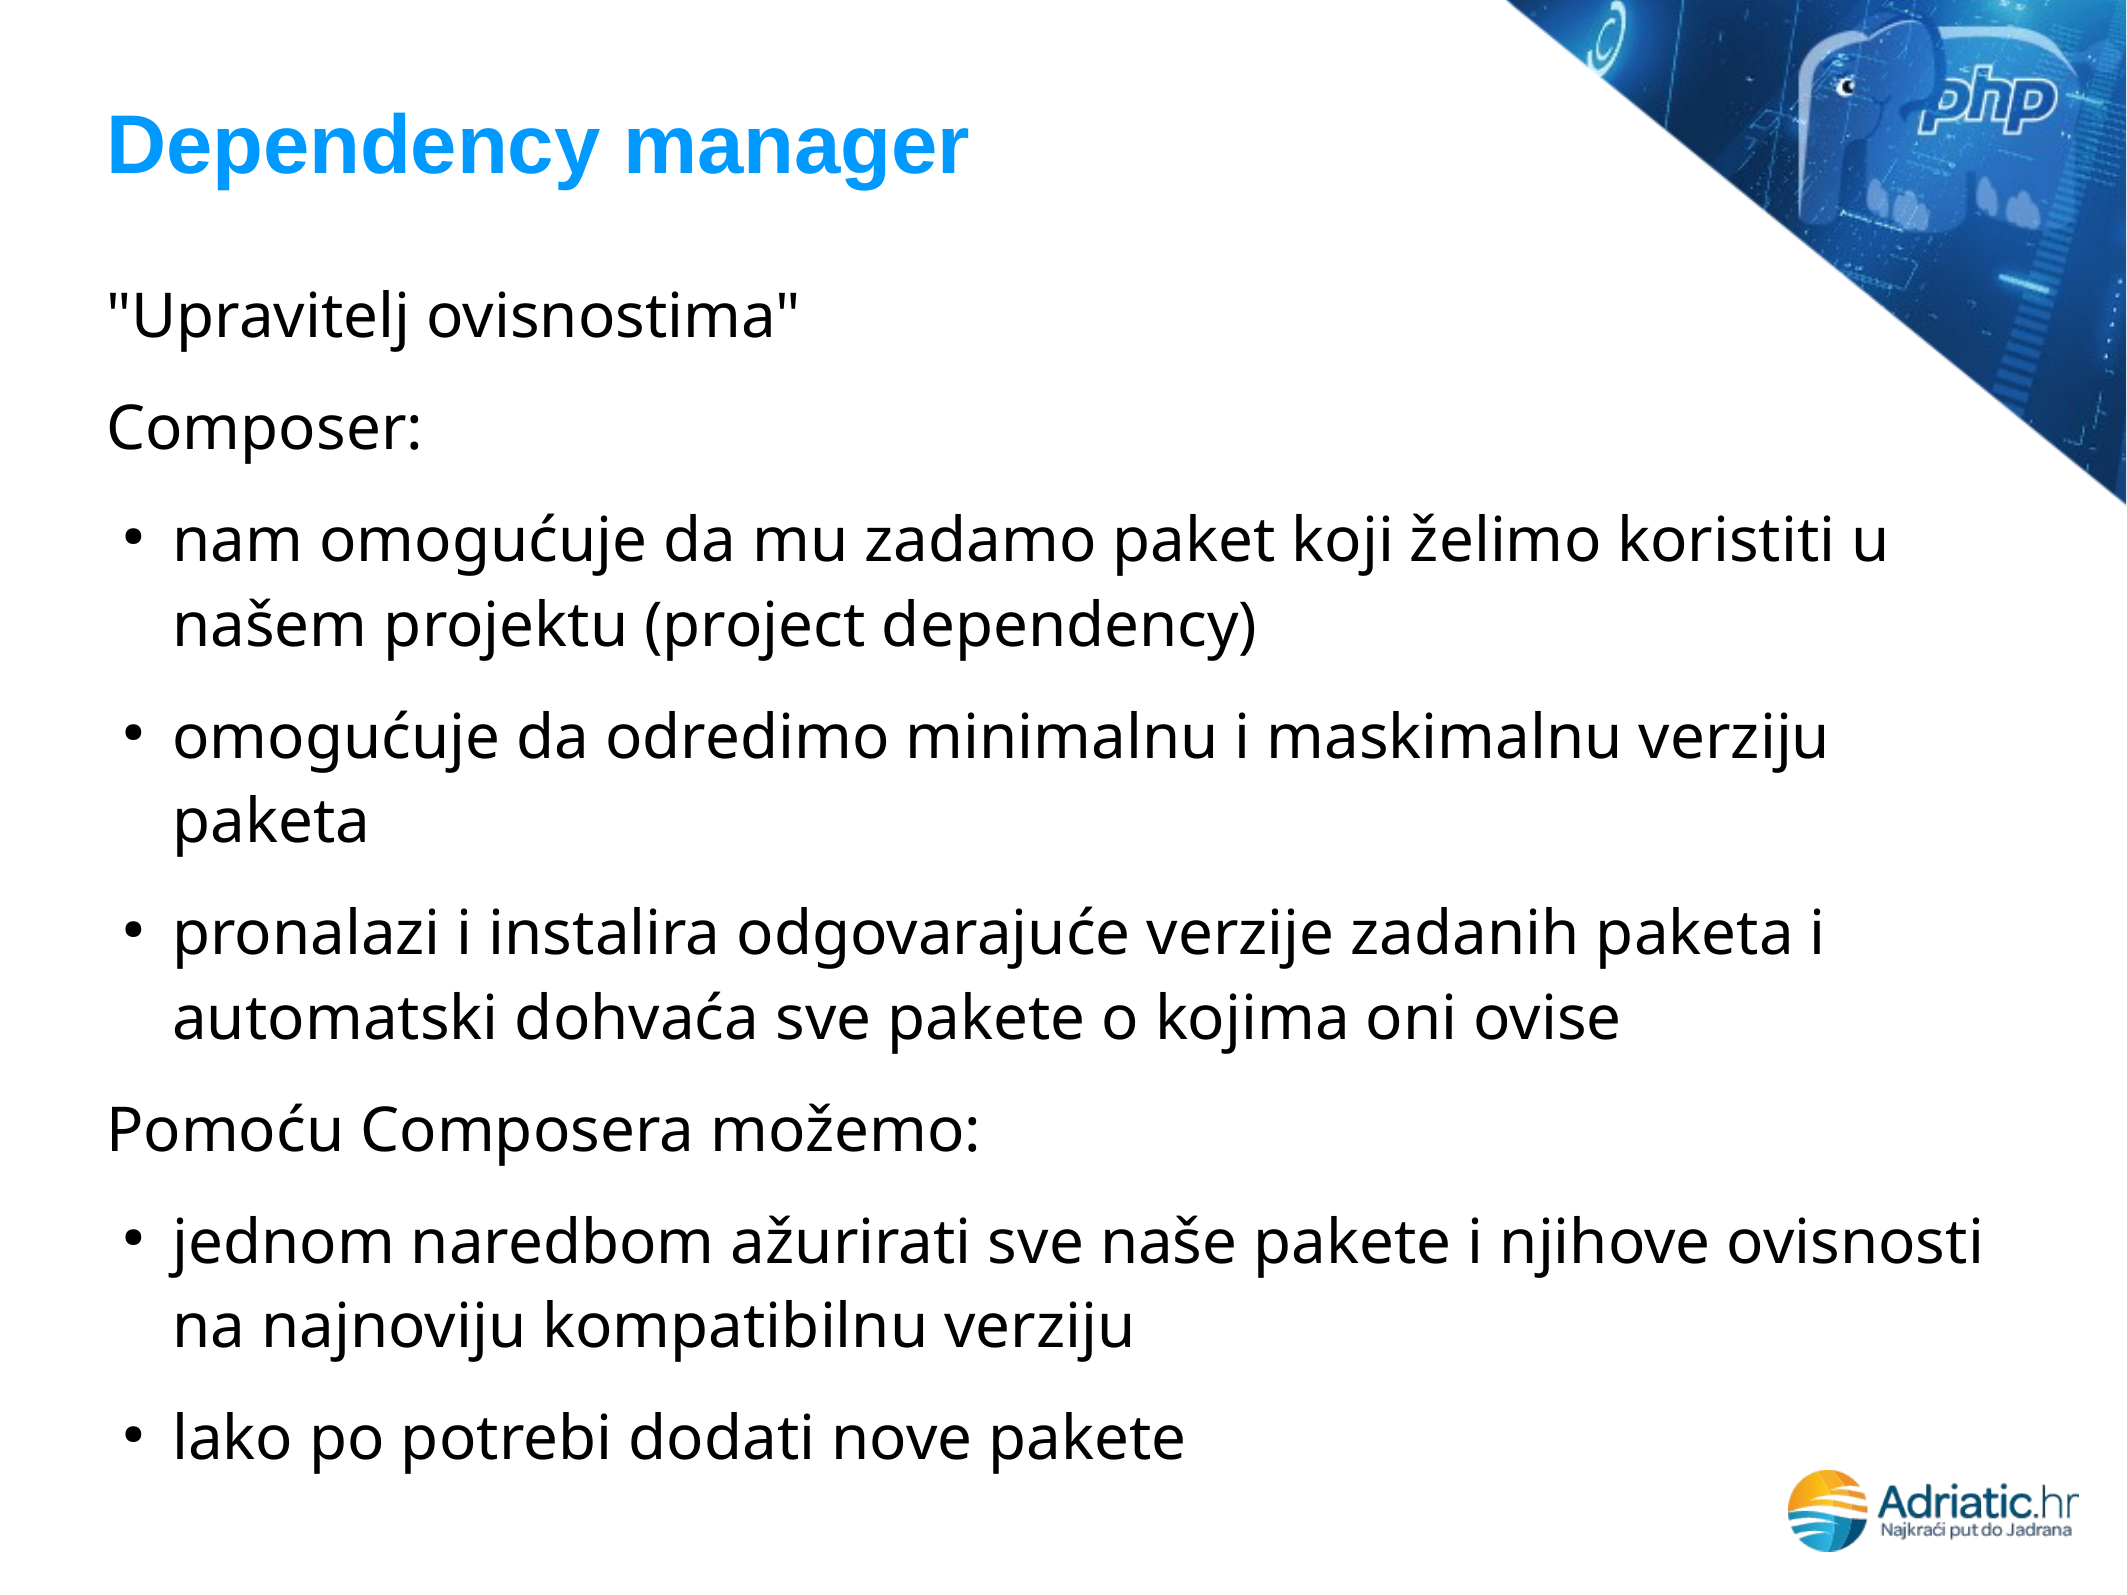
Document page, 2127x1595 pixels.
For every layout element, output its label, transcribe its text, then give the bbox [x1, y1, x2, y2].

title Dependency manager [106, 70, 1630, 219]
list "Upravitelj ovisnostima" Composer: nam omogućuje da mu zadamo paket koji želimo koristiti u našem projektu (project dependency) omogućuje da odredimo minimalnu i maskimalnu verziju paketa pronalazi i instalira odgovarajuće verzije zadanih paketa i automatski dohvaća sve pakete o kojima oni ovise Pomoću Composera možemo: jednom naredbom ažurirati sve naše pakete i njihove ovisnosti na najnoviju kompatibilnu verziju lako po potrebi dodati nove pakete [106, 271, 2020, 1489]
picture [1788, 1470, 2079, 1552]
picture [1505, 0, 2127, 625]
